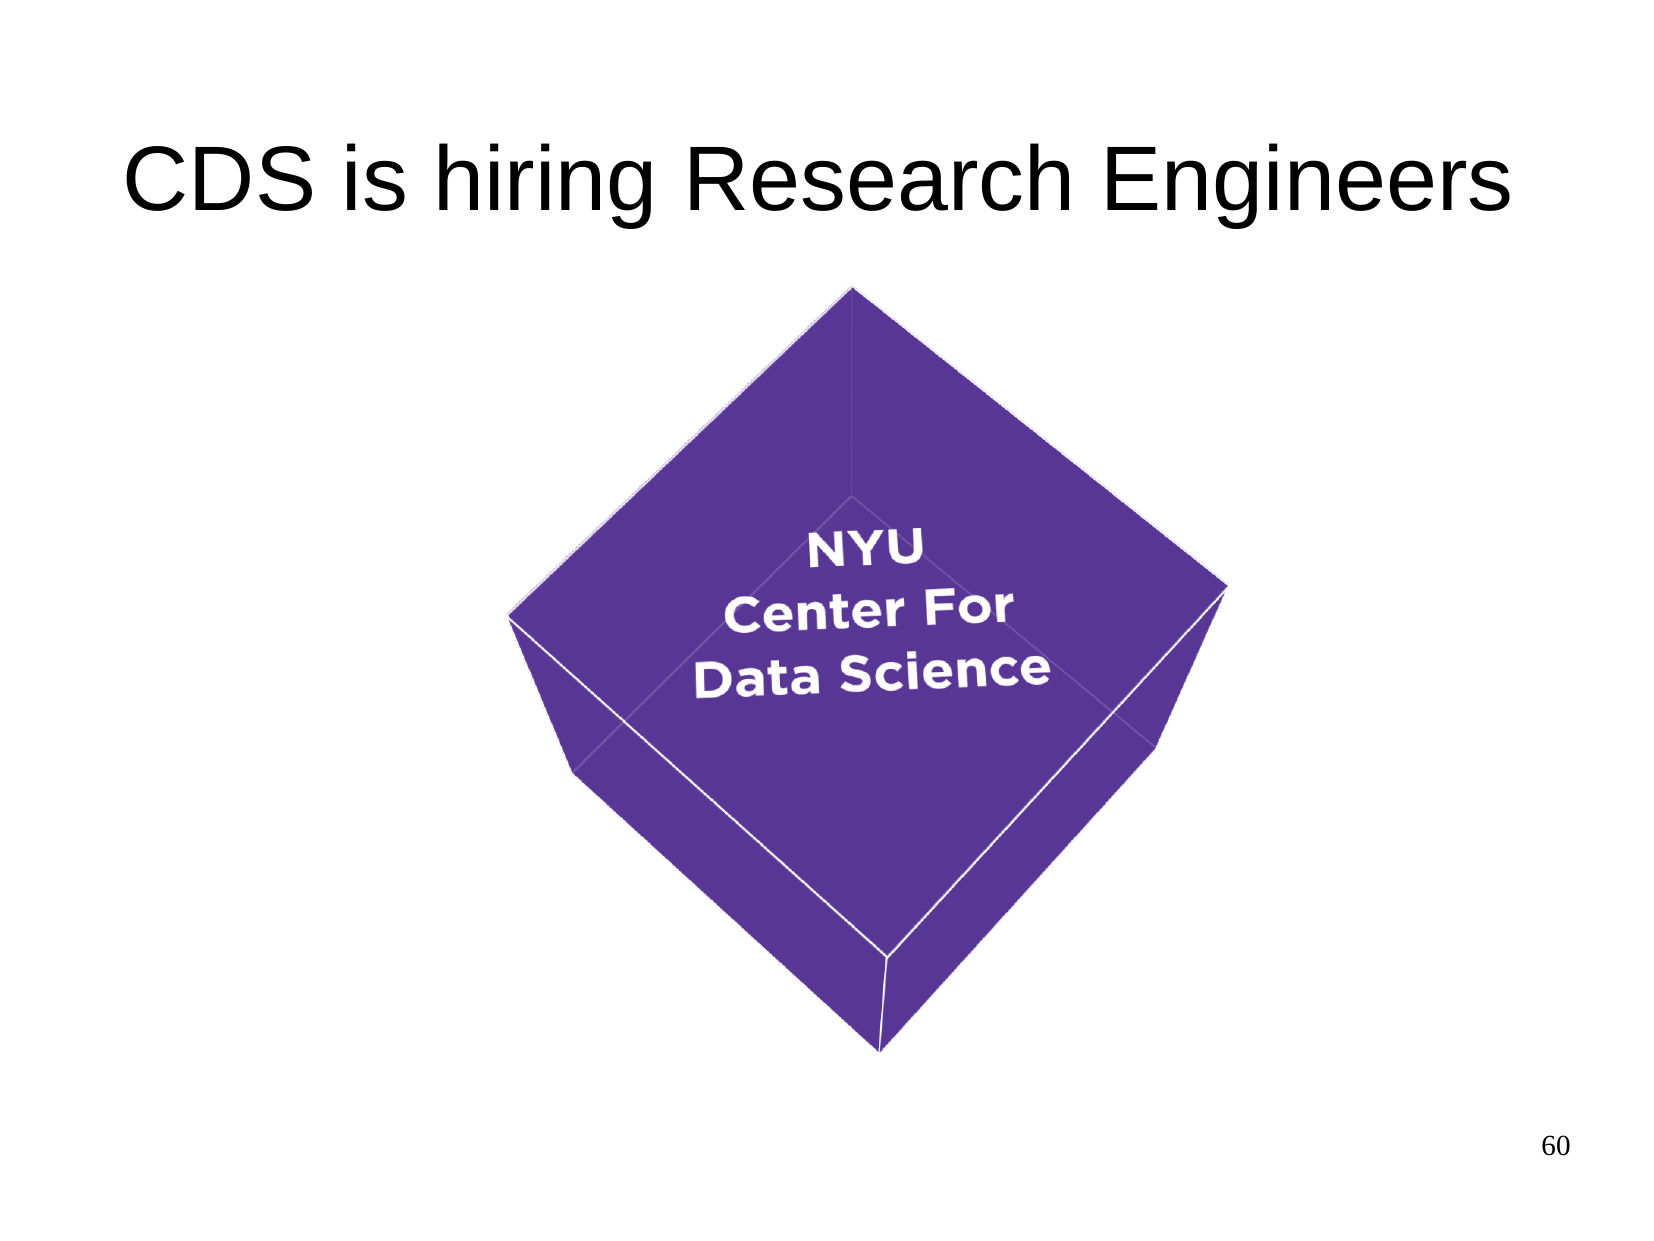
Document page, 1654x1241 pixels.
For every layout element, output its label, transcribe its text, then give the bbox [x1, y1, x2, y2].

title CDS is hiring Research Engineers [75, 75, 1564, 283]
picture [120, 269, 1576, 1089]
